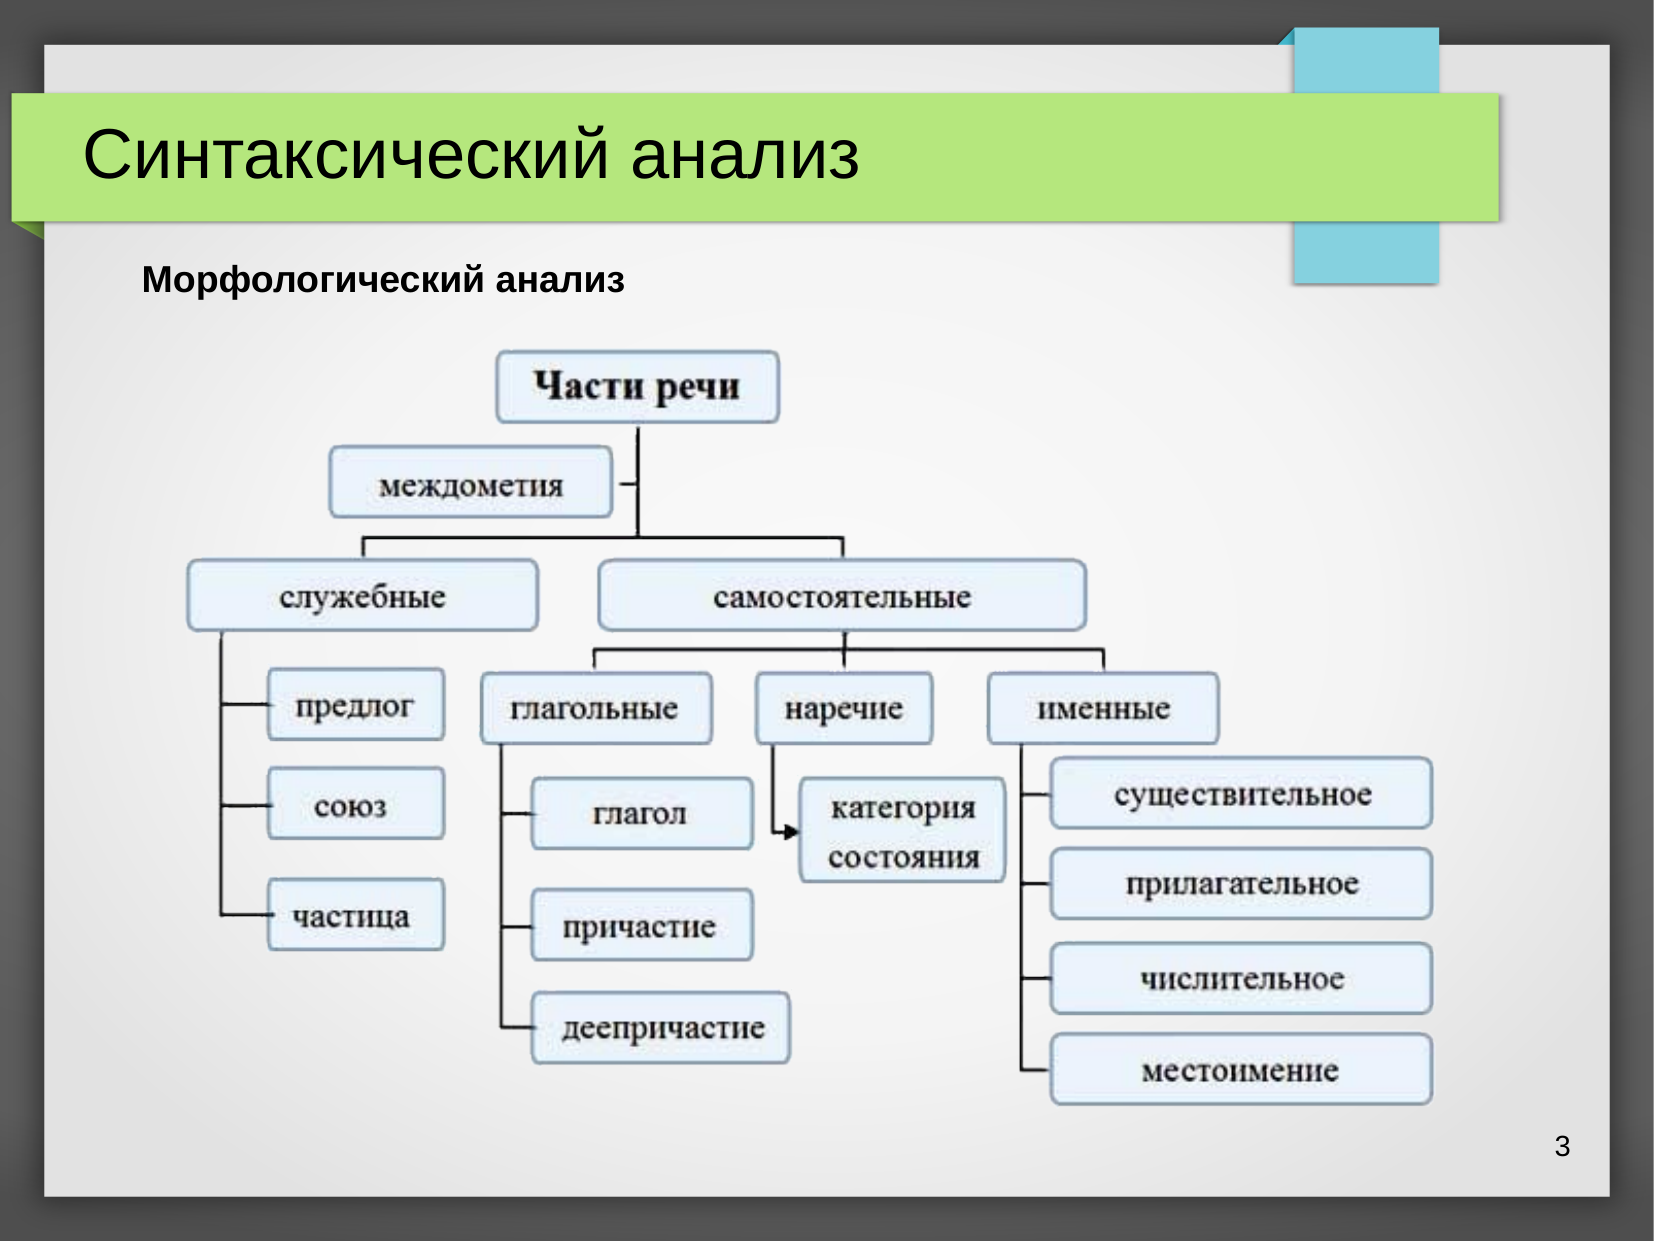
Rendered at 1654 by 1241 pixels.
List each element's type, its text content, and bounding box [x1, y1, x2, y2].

title Синтаксический анализ [82, 114, 993, 194]
picture [0, 0, 1654, 1241]
title Морфологический анализ [141, 239, 1052, 319]
